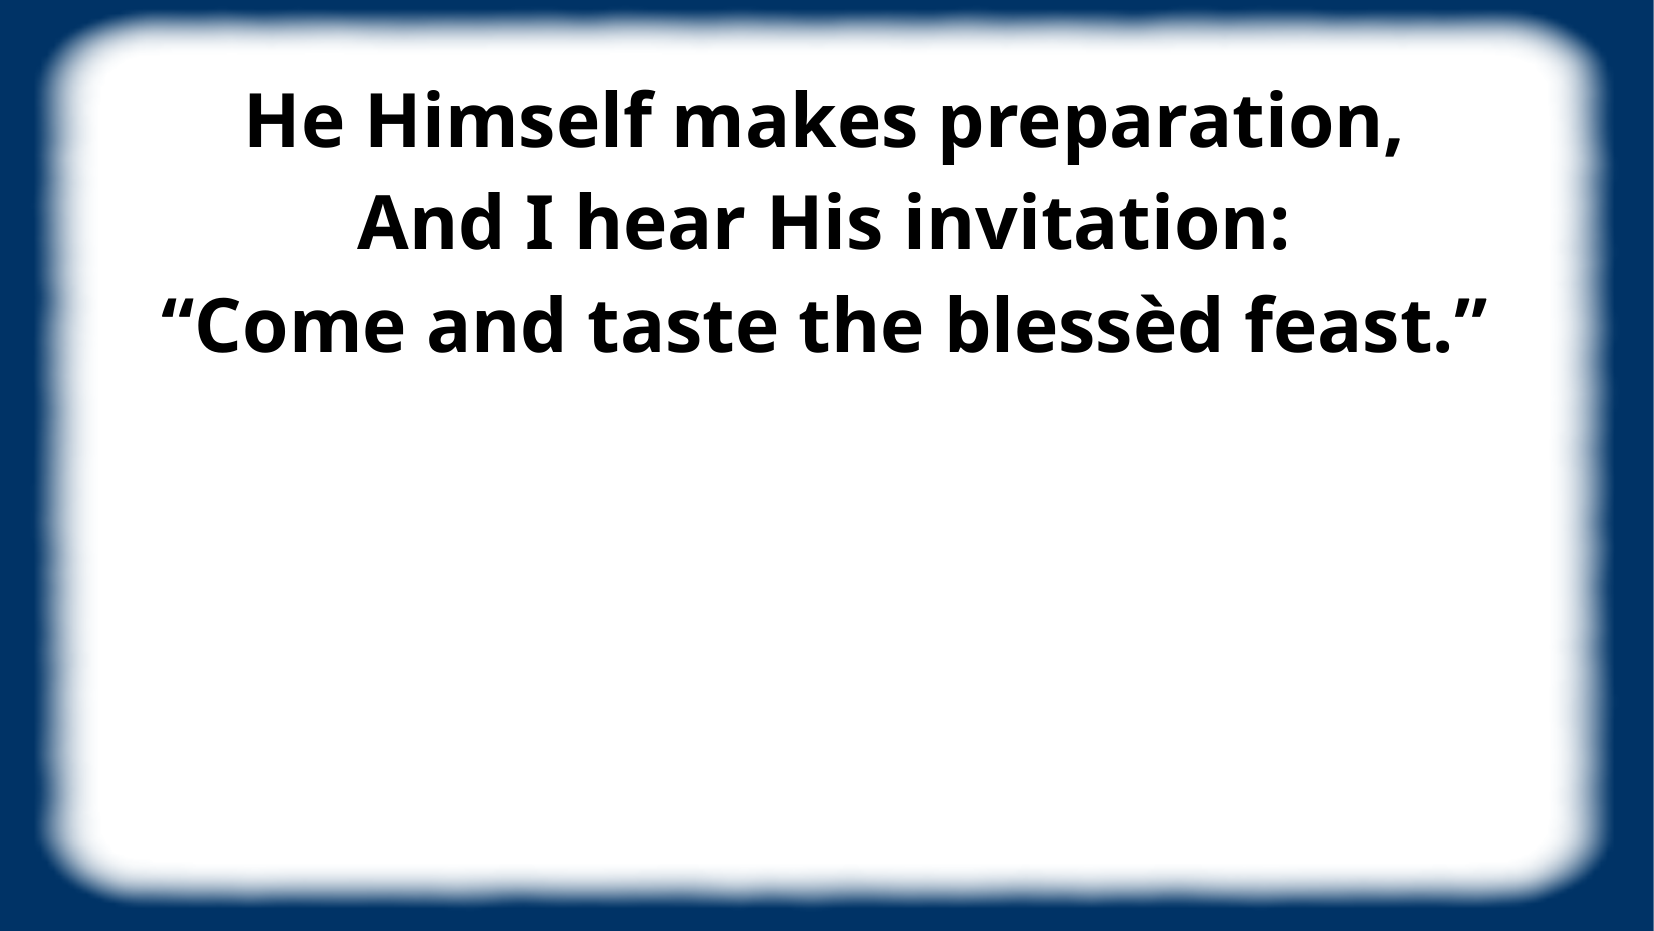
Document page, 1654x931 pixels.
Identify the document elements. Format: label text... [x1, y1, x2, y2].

picture [0, 0, 1654, 931]
text_box He Himself makes preparation, And I hear His invitation: “Come and taste the blessèd feast.” [105, 60, 1546, 446]
